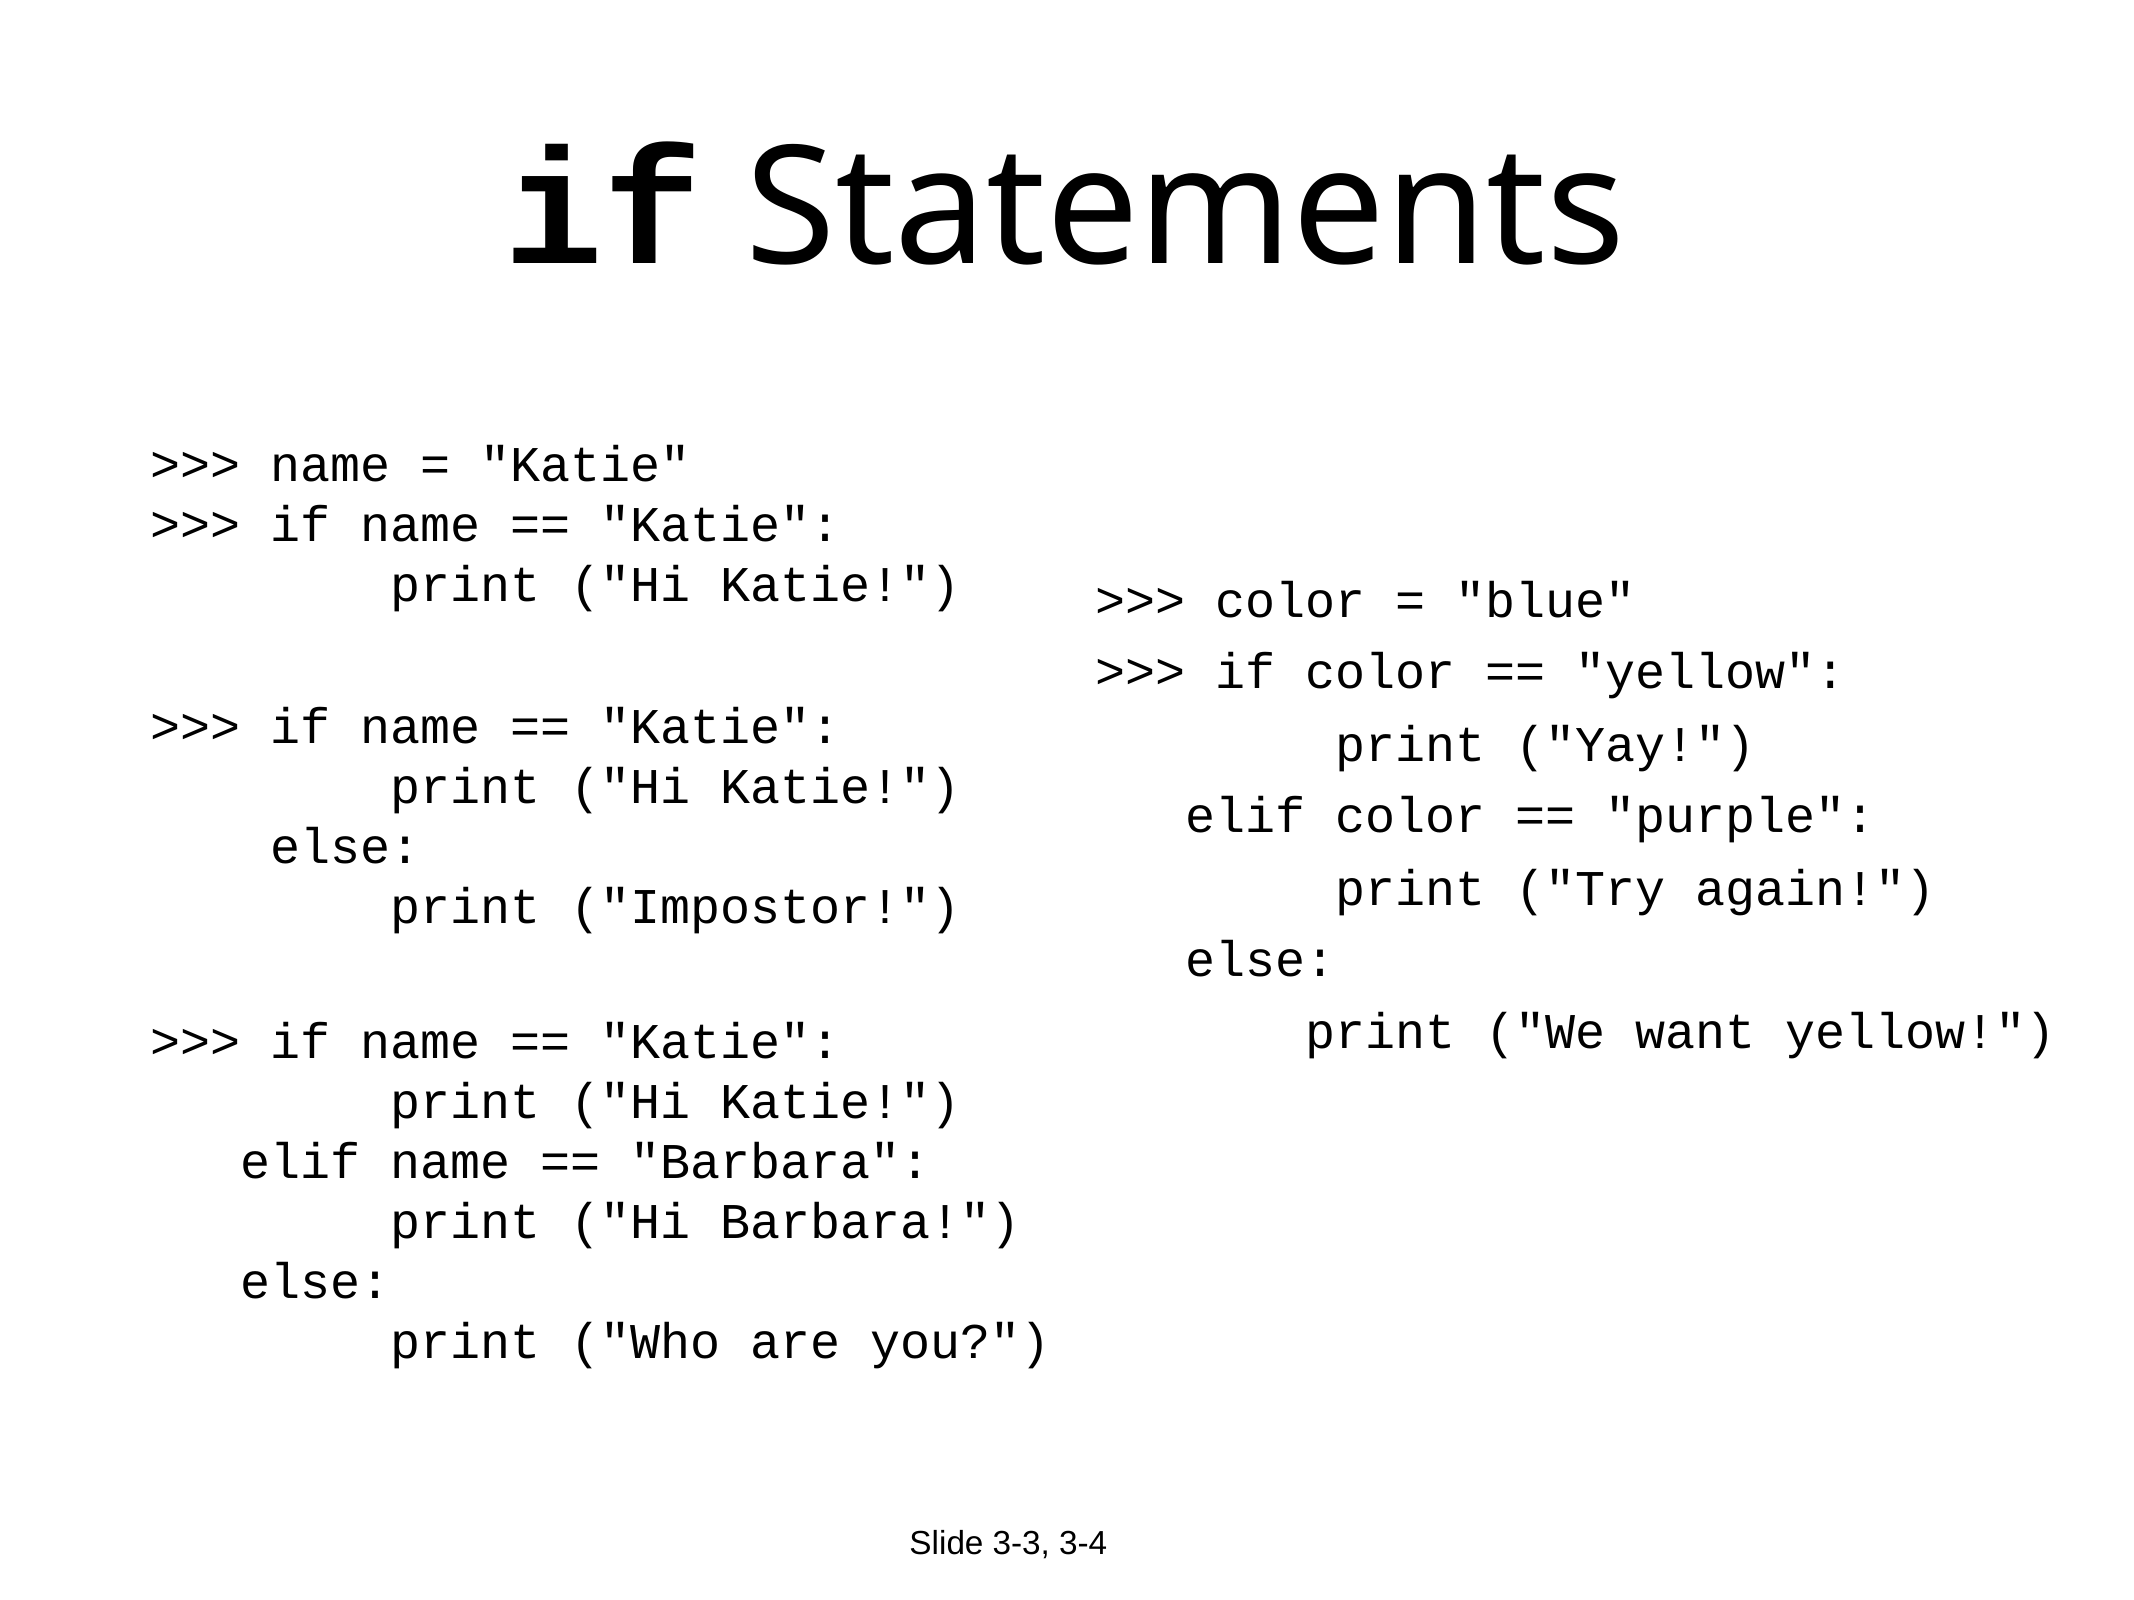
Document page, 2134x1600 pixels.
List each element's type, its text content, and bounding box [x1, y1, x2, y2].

text_box >>> if name == "Katie": print ("Hi Katie!") else: print ("Impostor!") [150, 693, 1036, 961]
text_box if Statements [35, 41, 2096, 355]
text_box >>> name = "Katie" >>> if name == "Katie": print ("Hi Katie!") [150, 431, 1006, 615]
text_box >>> if name == "Katie": print ("Hi Katie!") elif name == "Barbara": print ("Hi Barbara!") else: print ("Who are you?") [150, 1008, 1081, 1381]
text_box >>> color = "blue" >>> if color == "yellow": print ("Yay!") elif color == "purple": print ("Try again!") else: print ("We want yellow!") [1094, 555, 2096, 1059]
text_box Slide 3-3, 3-4 [876, 1513, 1141, 1569]
